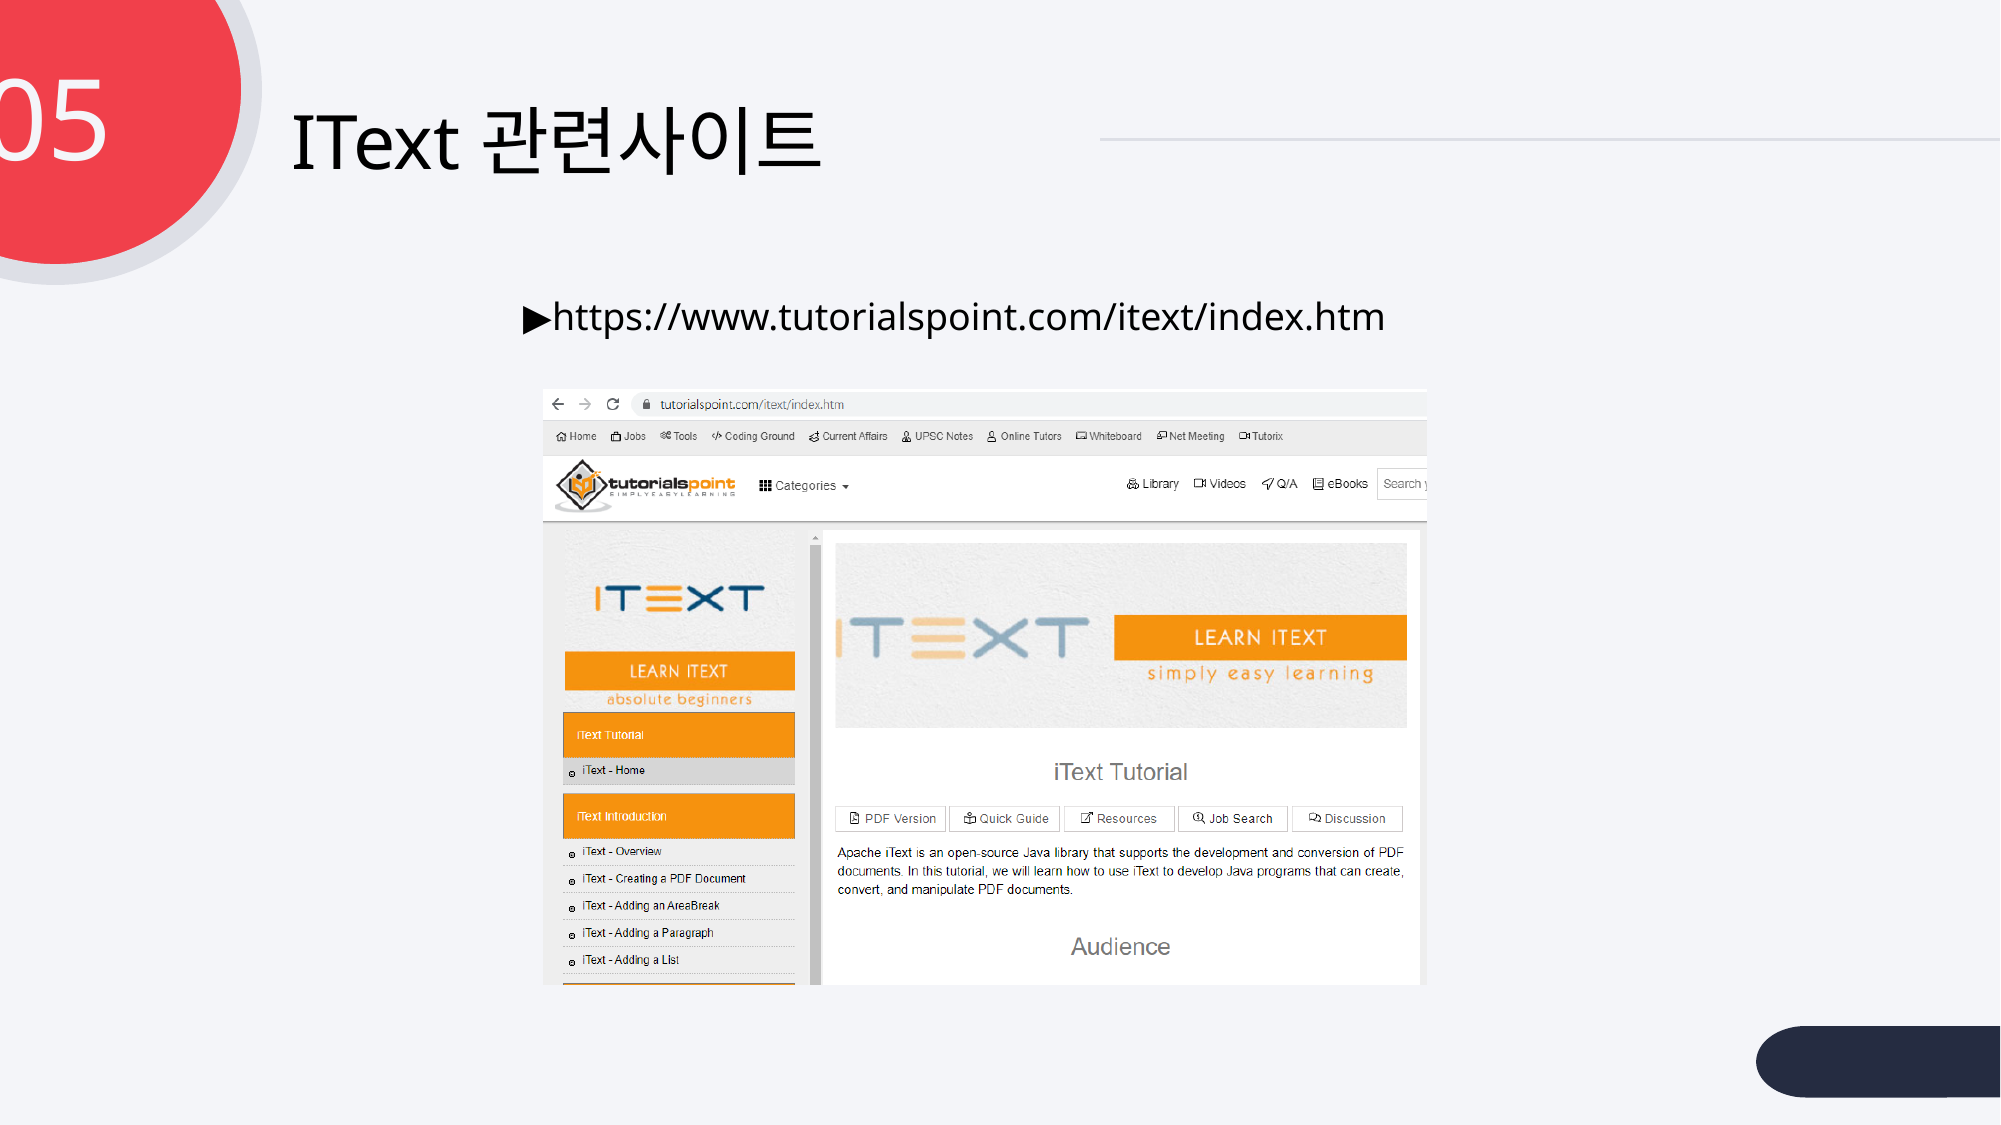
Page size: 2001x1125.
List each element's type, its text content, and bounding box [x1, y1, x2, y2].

title IText 관련사이트 [290, 89, 1100, 191]
text_box ▶https://www.tutorialspoint.com/itext/index.htm [508, 283, 1465, 358]
list 05 [0, 47, 167, 186]
picture [543, 389, 1427, 985]
